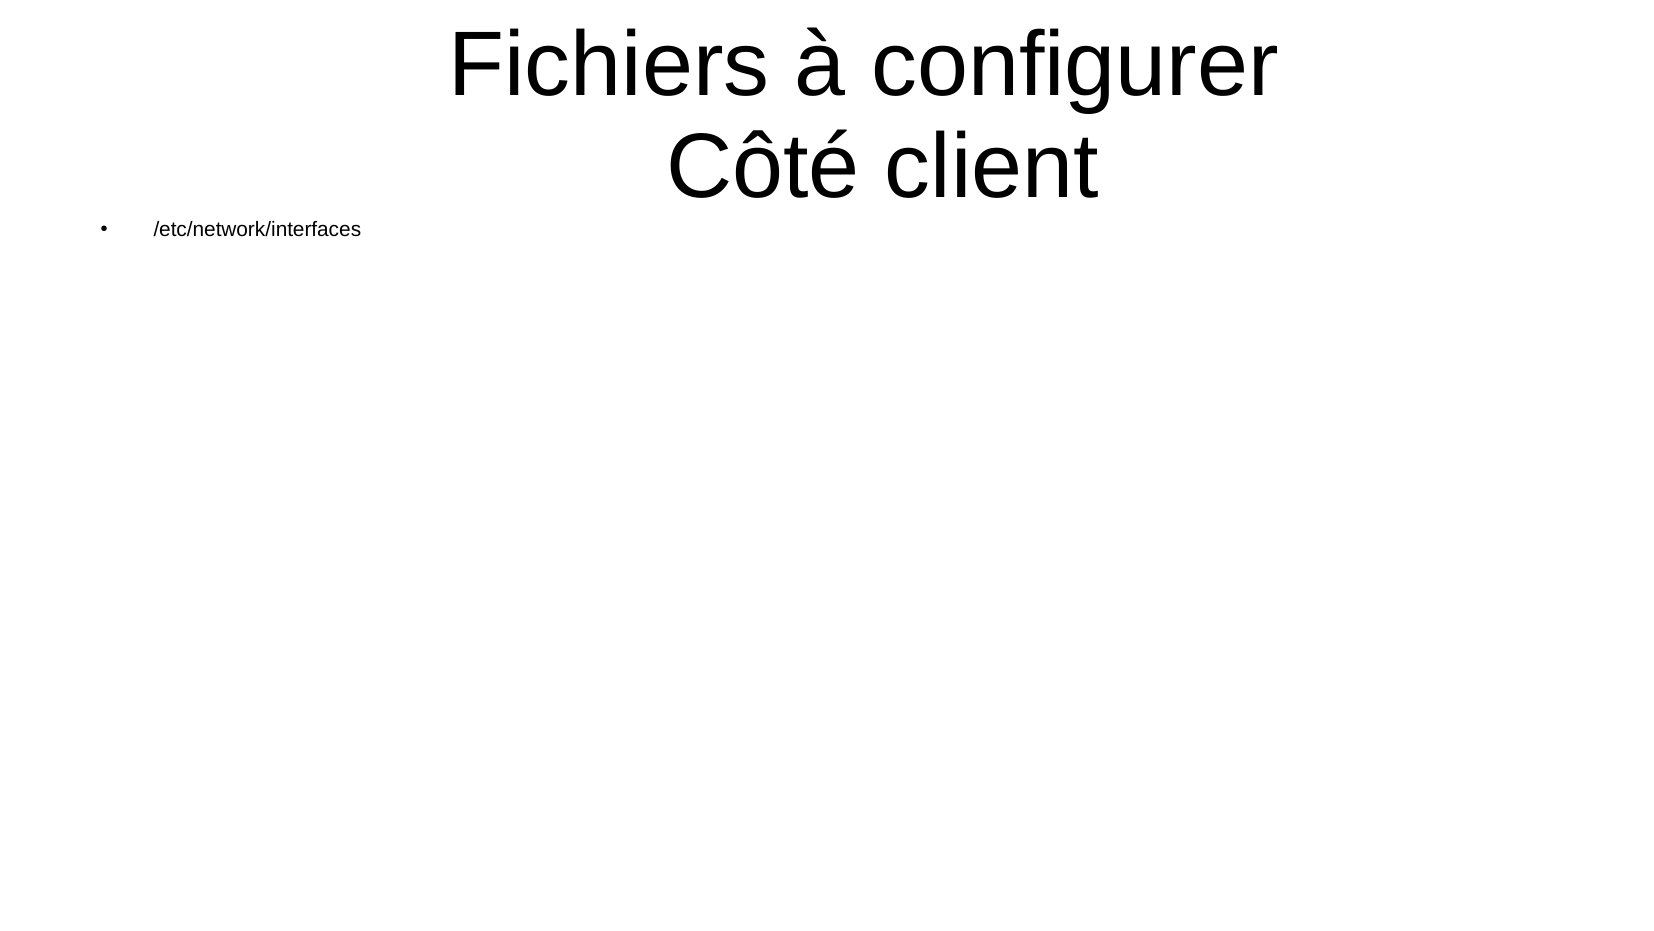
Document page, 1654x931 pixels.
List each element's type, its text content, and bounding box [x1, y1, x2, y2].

title Fichiers à configurer Côté client [82, 12, 1571, 217]
list /etc/network/interfaces [82, 217, 1571, 758]
